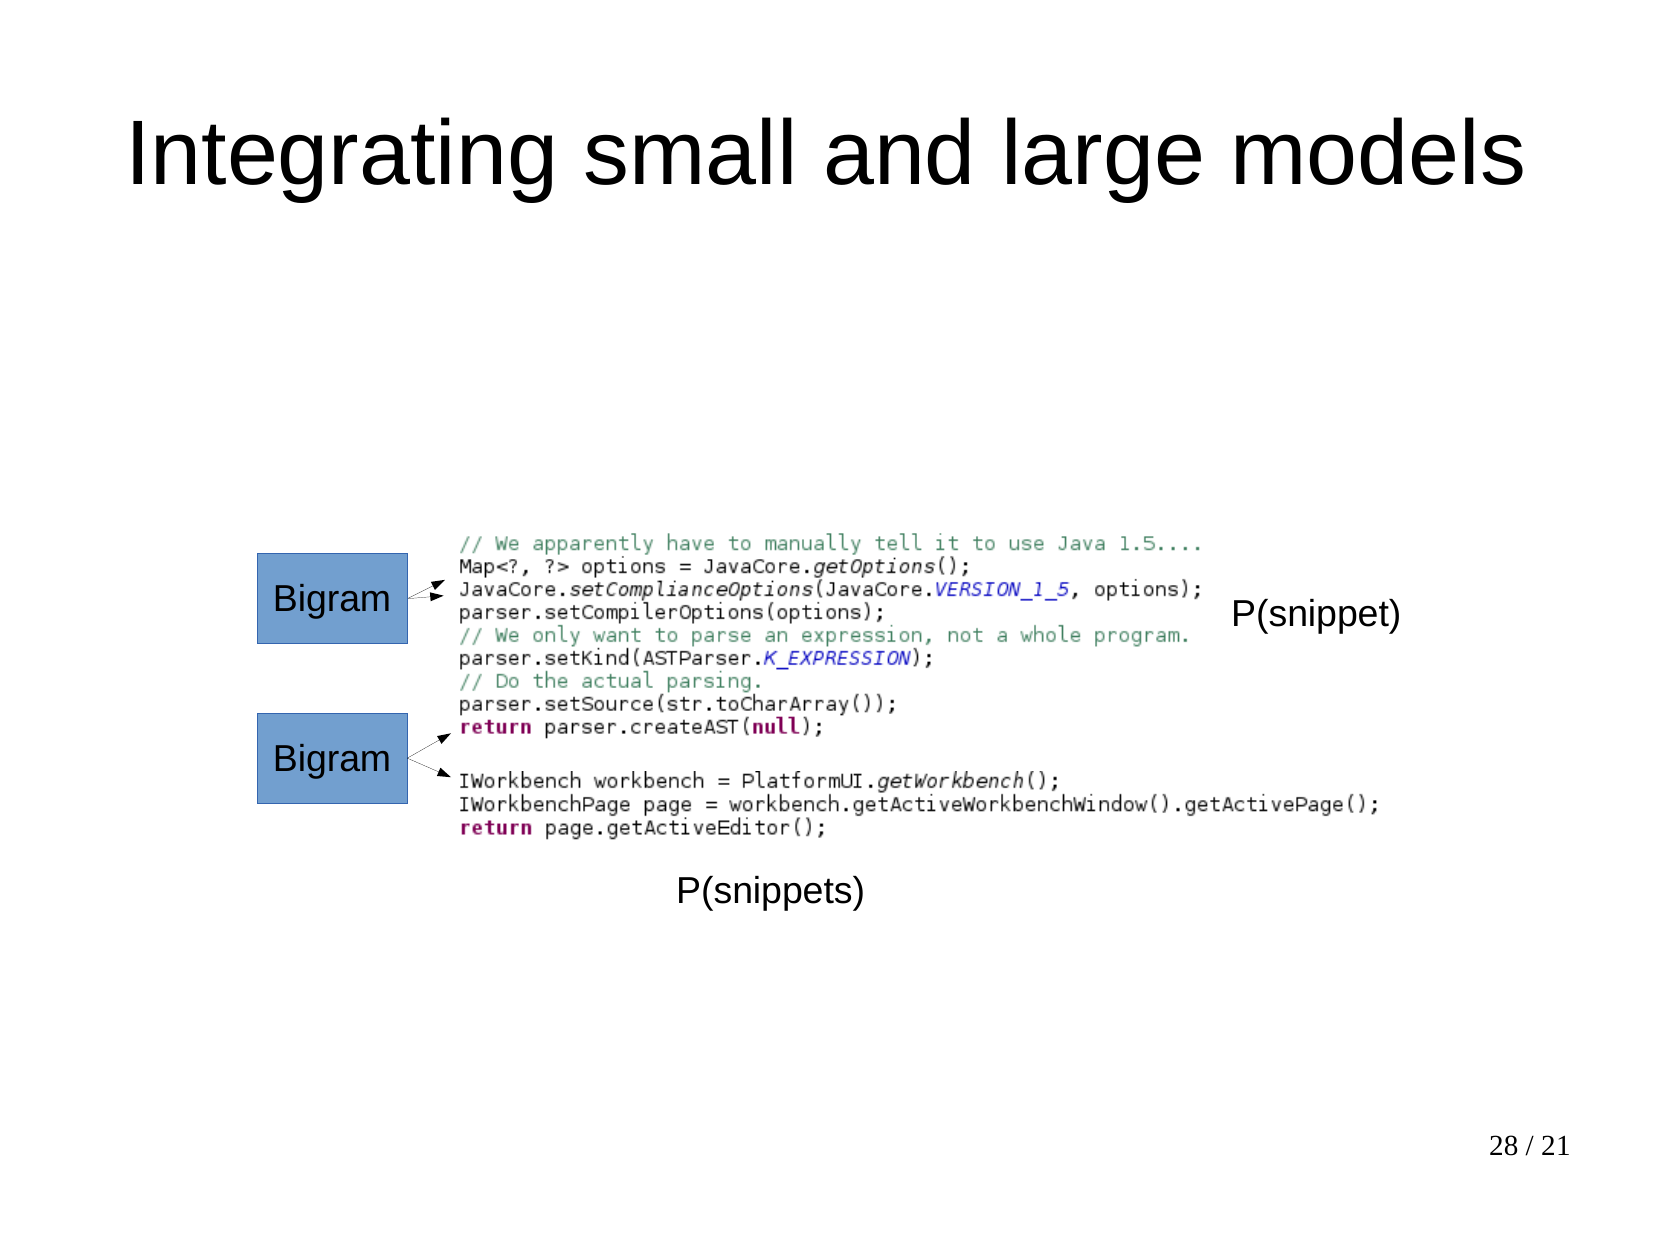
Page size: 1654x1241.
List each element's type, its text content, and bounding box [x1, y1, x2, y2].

text_box Bigram [257, 553, 408, 644]
title Integrating small and large models [82, 49, 1571, 257]
picture [456, 532, 1207, 740]
text_box P(snippet) [1216, 585, 1427, 642]
text_box P(snippets) [661, 862, 892, 920]
text_box Bigram [257, 713, 408, 804]
picture [456, 771, 1395, 841]
